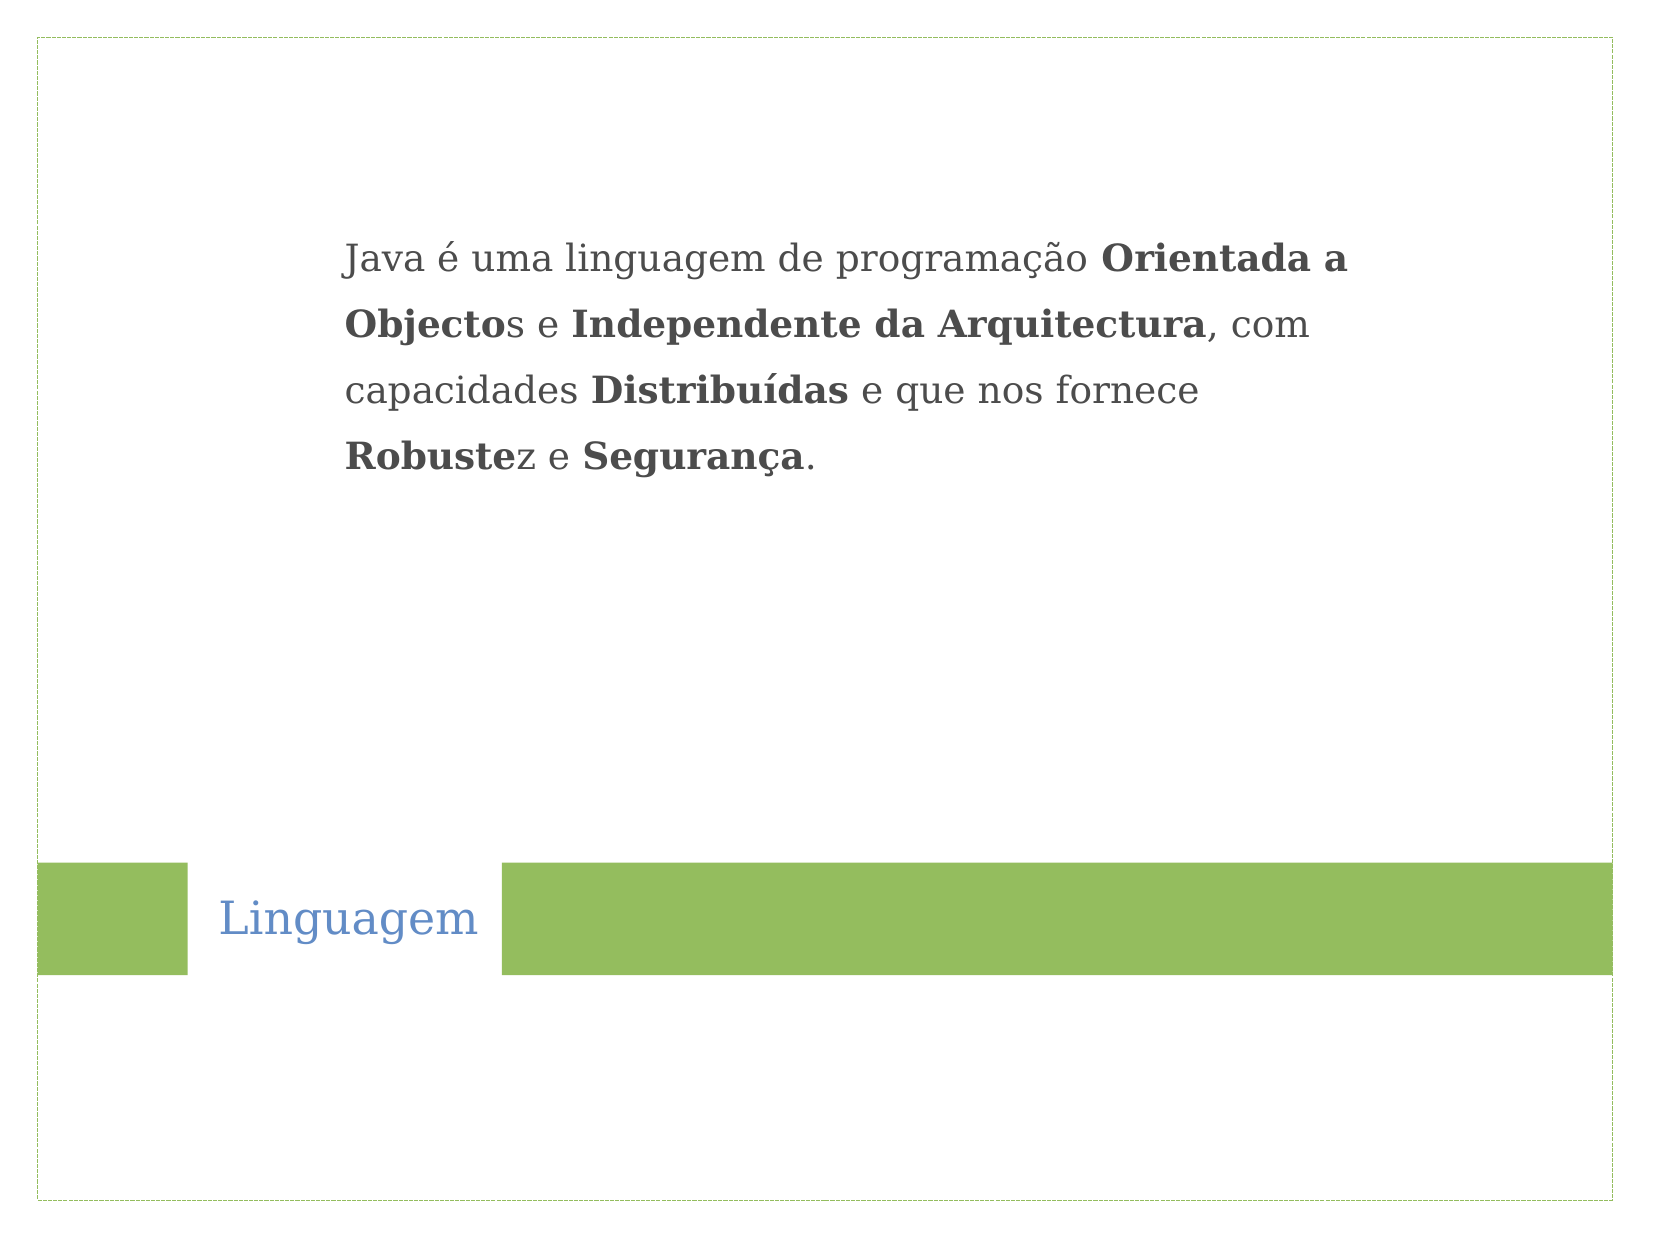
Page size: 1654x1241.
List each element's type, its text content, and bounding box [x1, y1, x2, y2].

text_box Linguagem [203, 884, 494, 953]
text_box Java é uma linguagem de programação Orientada a Objectos e Independente da Arquitectura, com capacidades Distribuídas e que nos fornece Robustez e Segurança. [329, 206, 1418, 732]
text_box [501, 862, 1613, 976]
text_box [37, 862, 188, 976]
